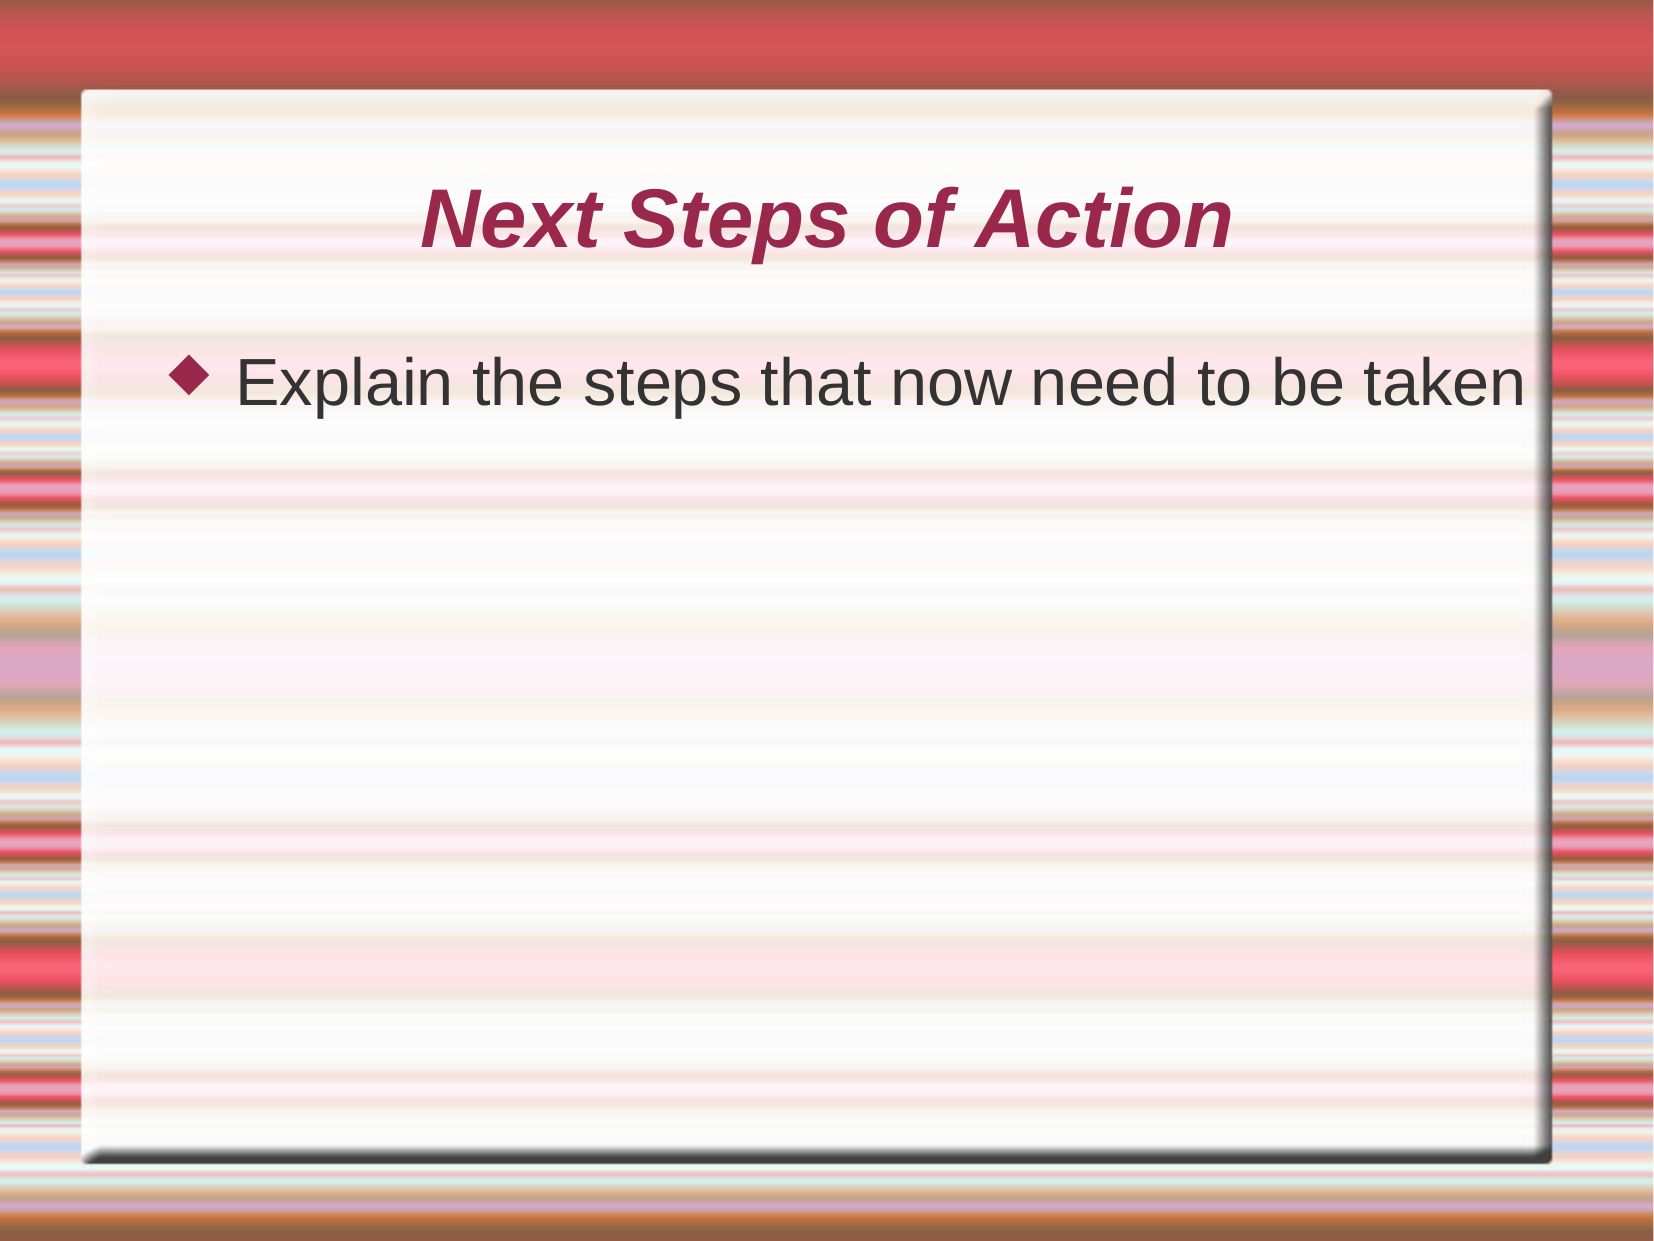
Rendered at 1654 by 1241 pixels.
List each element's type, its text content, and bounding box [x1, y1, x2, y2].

list Explain the steps that now need to be taken [152, 344, 1534, 1127]
picture [0, 0, 1654, 1241]
title Next Steps of Action [121, 114, 1534, 322]
